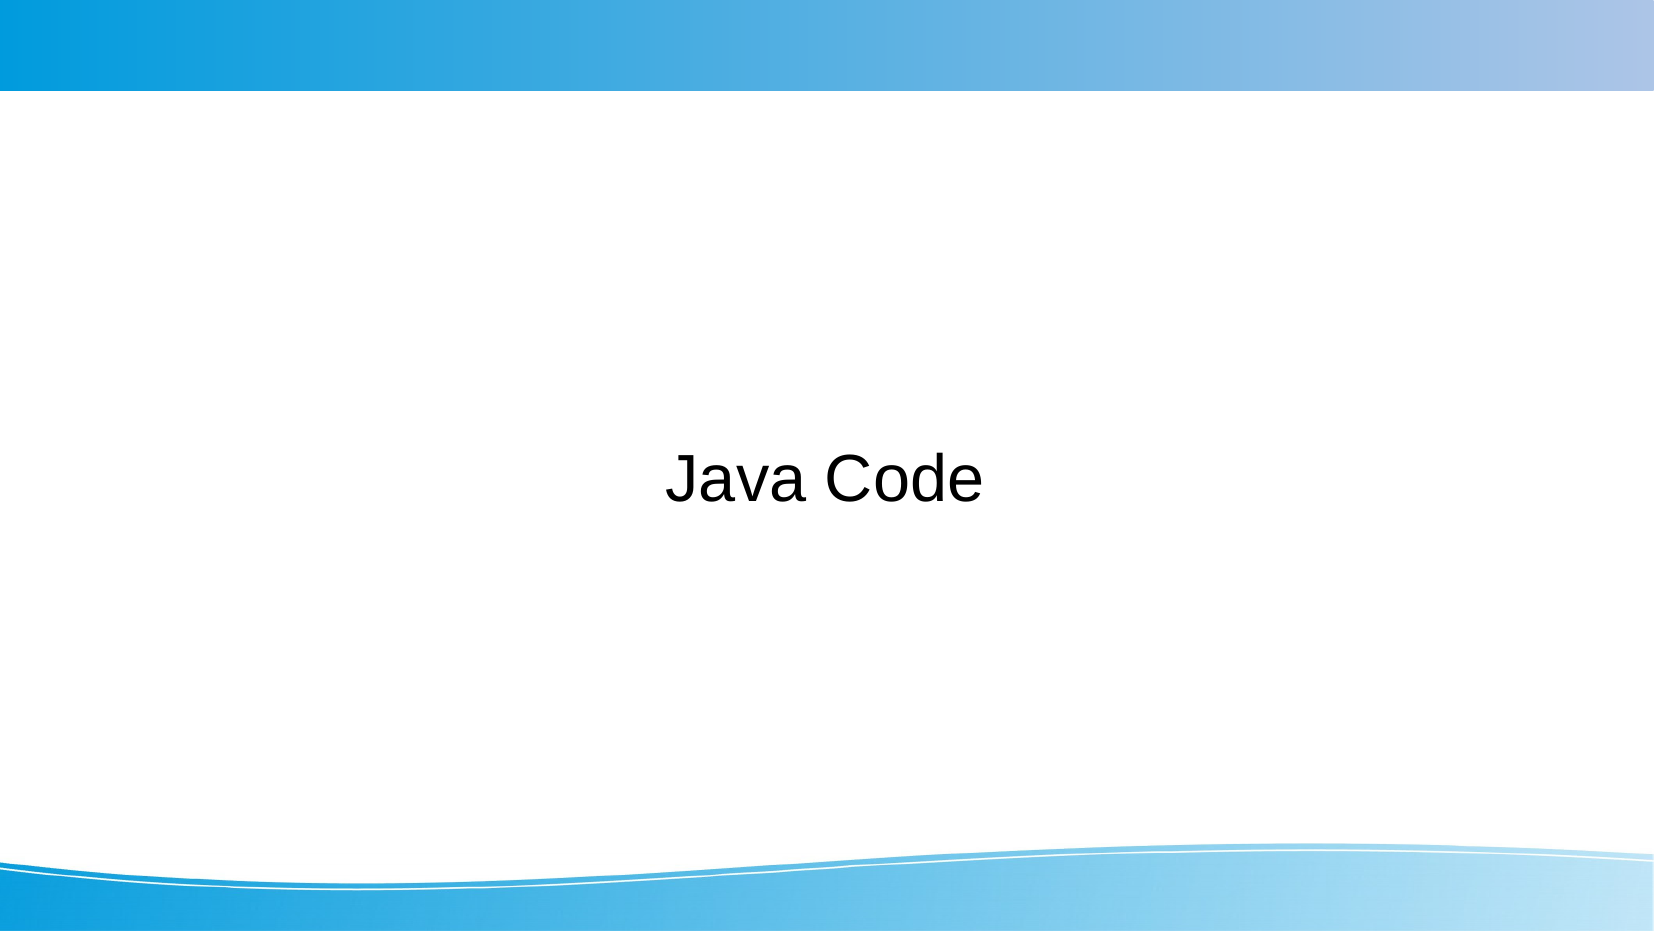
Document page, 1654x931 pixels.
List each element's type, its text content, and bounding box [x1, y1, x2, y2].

picture [0, 843, 1654, 931]
subtitle Java Code [60, 123, 1591, 833]
